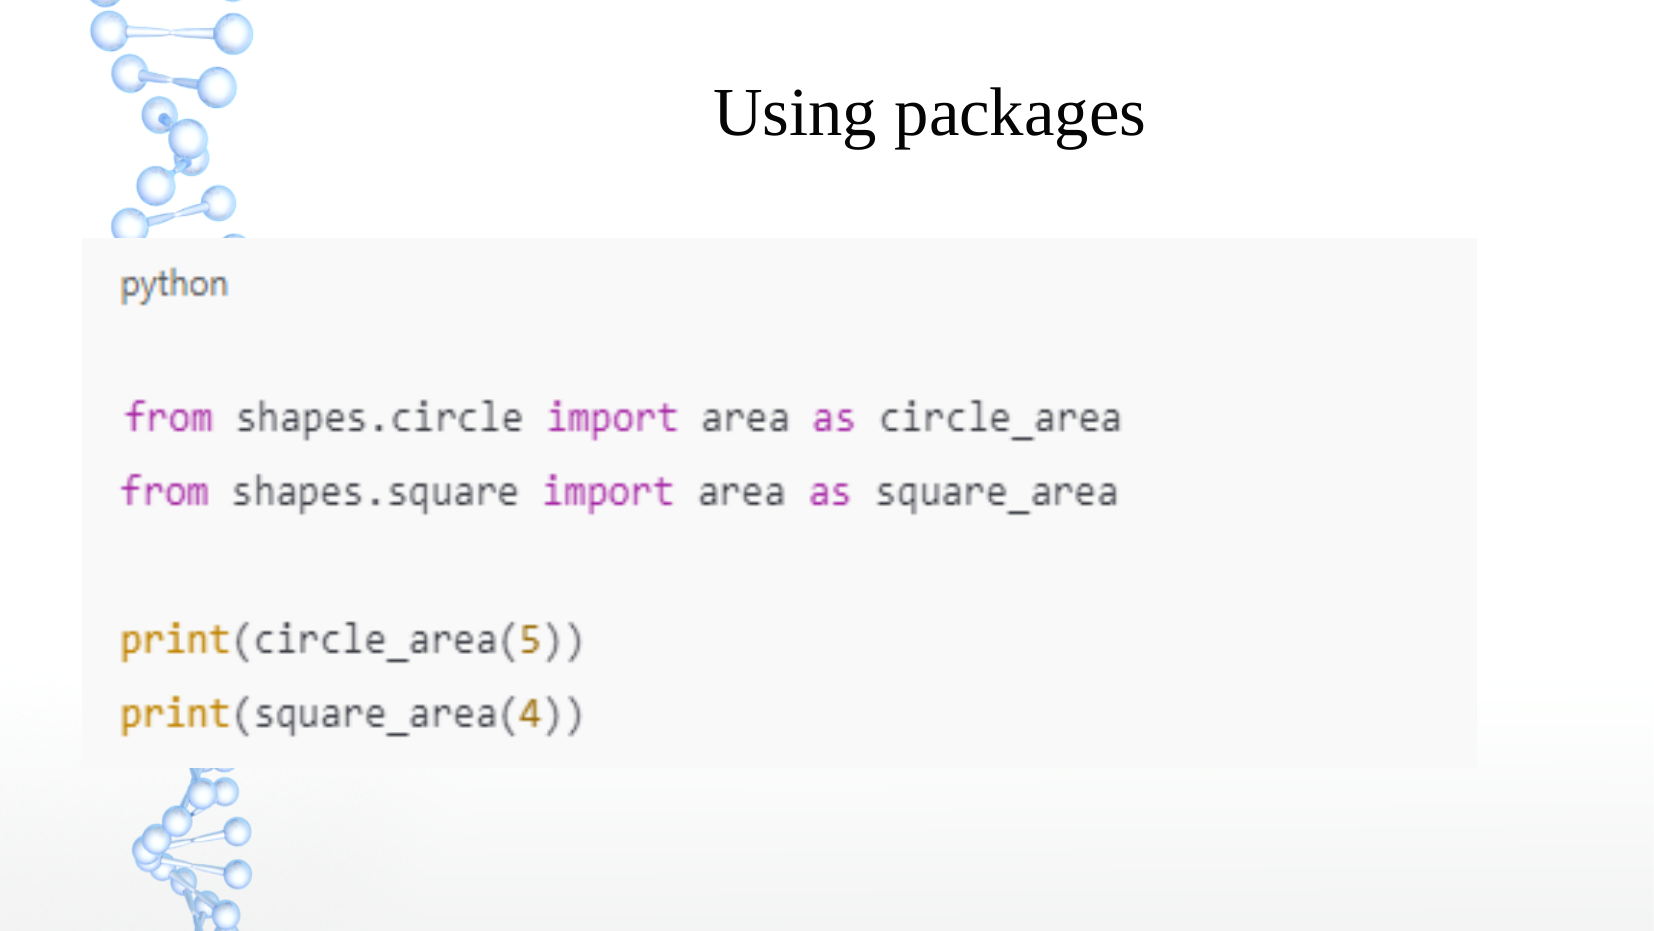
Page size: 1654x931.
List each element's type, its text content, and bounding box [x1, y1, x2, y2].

title Using packages [265, 35, 1595, 189]
picture [0, 0, 1654, 931]
